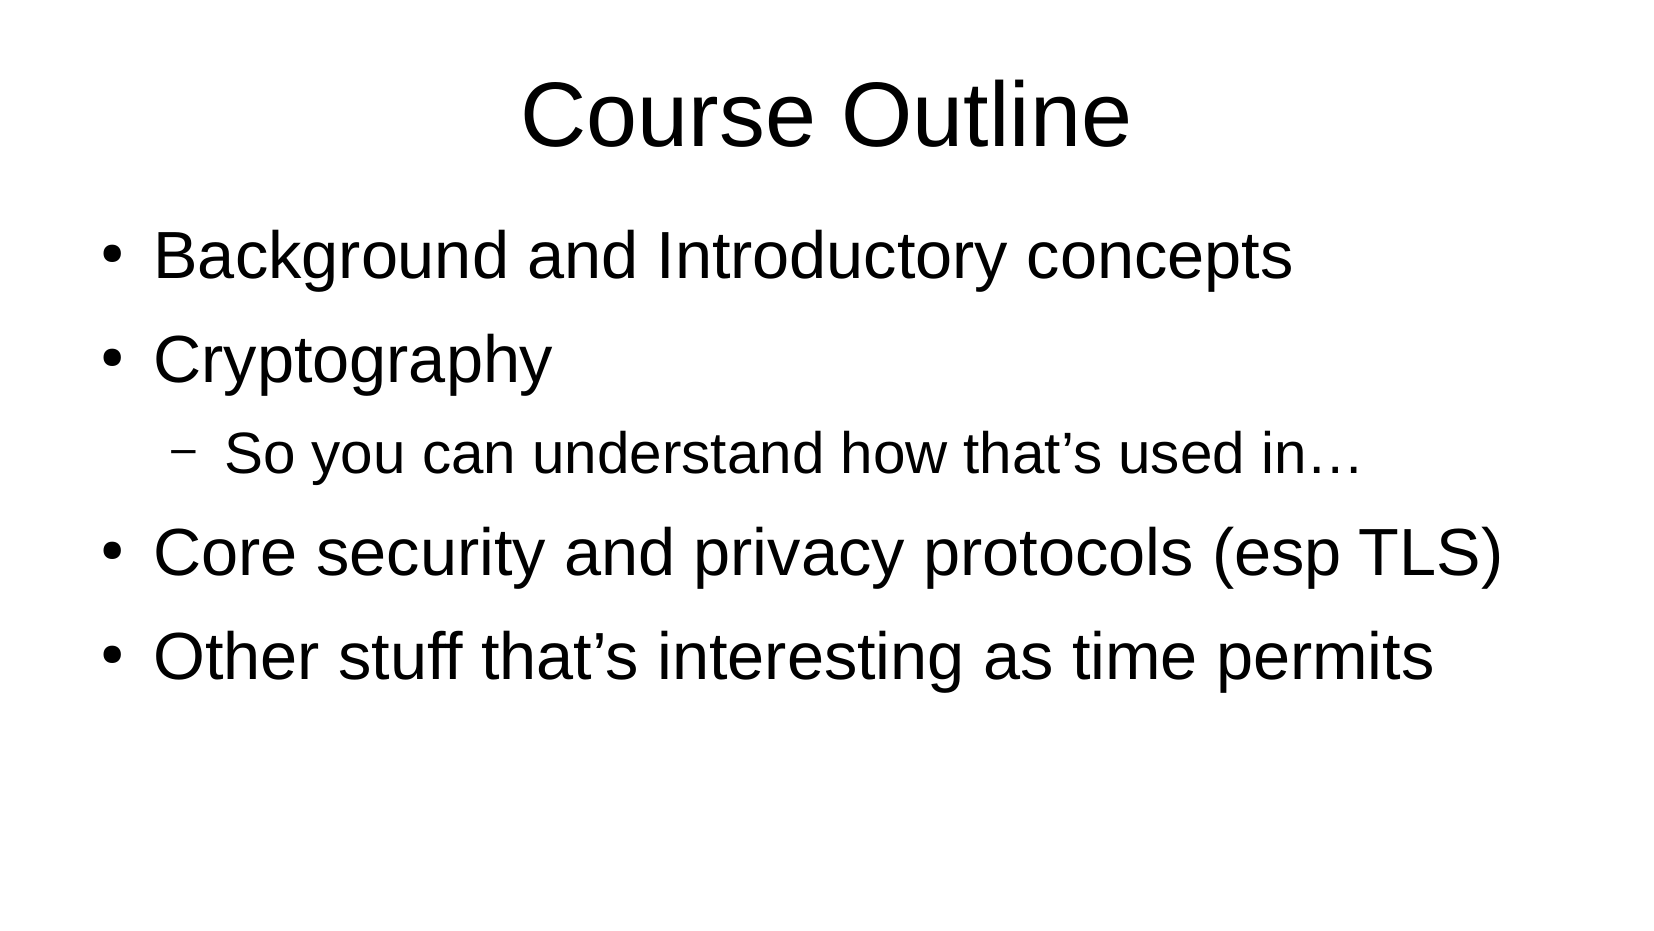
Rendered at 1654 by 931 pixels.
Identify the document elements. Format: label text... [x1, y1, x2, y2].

title Course Outline [82, 37, 1571, 193]
list Background and Introductory concepts Cryptography So you can understand how that’s used in… Core security and privacy protocols (esp TLS) Other stuff that’s interesting as time permits [82, 217, 1571, 758]
